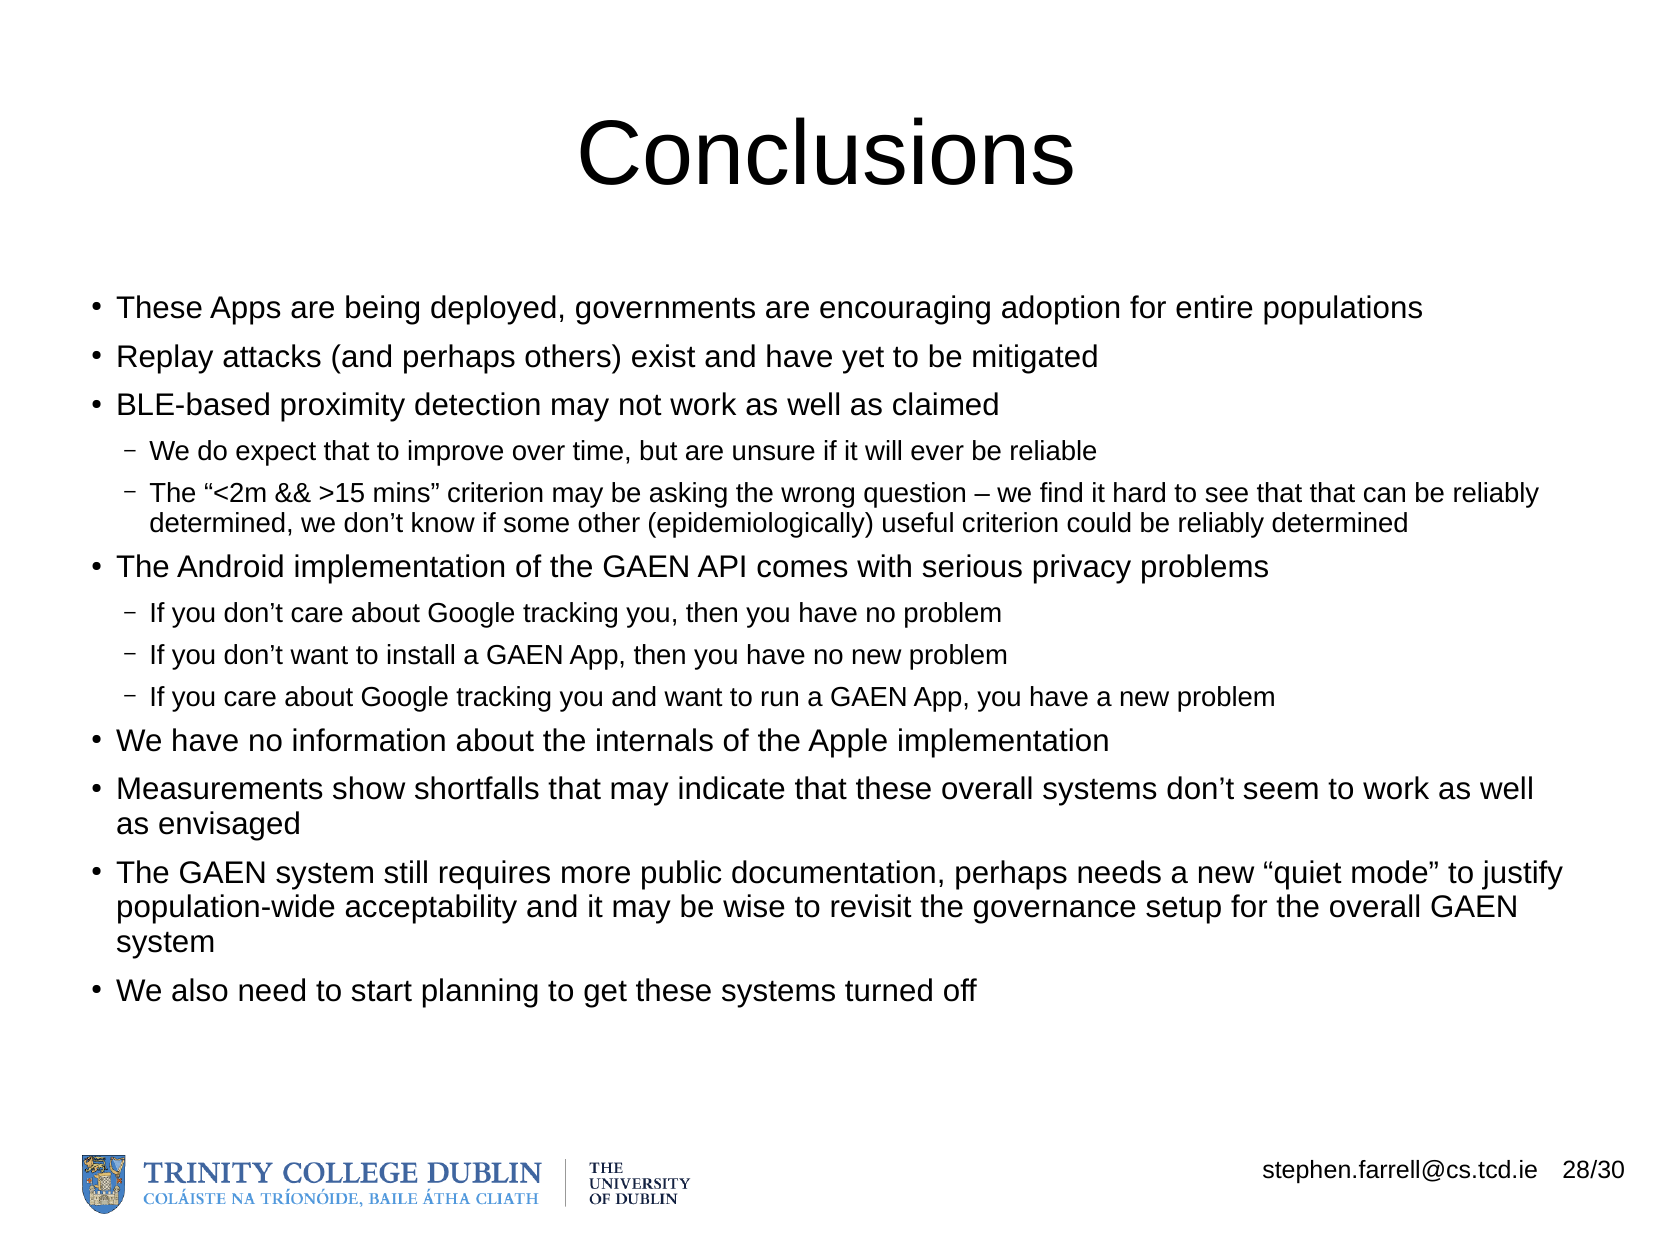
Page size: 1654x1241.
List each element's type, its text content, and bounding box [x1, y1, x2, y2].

title Conclusions [82, 49, 1571, 257]
list These Apps are being deployed, governments are encouraging adoption for entire populations Replay attacks (and perhaps others) exist and have yet to be mitigated BLE-based proximity detection may not work as well as claimed We do expect that to improve over time, but are unsure if it will ever be reliable The “<2m && >15 mins” criterion may be asking the wrong question – we find it hard to see that that can be reliably determined, we don’t know if some other (epidemiologically) useful criterion could be reliably determined The Android implementation of the GAEN API comes with serious privacy problems If you don’t care about Google tracking you, then you have no problem If you don’t want to install a GAEN App, then you have no new problem If you care about Google tracking you and want to run a GAEN App, you have a new problem We have no information about the internals of the Apple implementation Measurements show shortfalls that may indicate that these overall systems don’t seem to work as well as envisaged The GAEN system still requires more public documentation, perhaps needs a new “quiet mode” to justify population-wide acceptability and it may be wise to revisit the governance setup for the overall GAEN system We also need to start planning to get these systems turned off [82, 290, 1571, 1010]
picture [82, 1155, 694, 1214]
